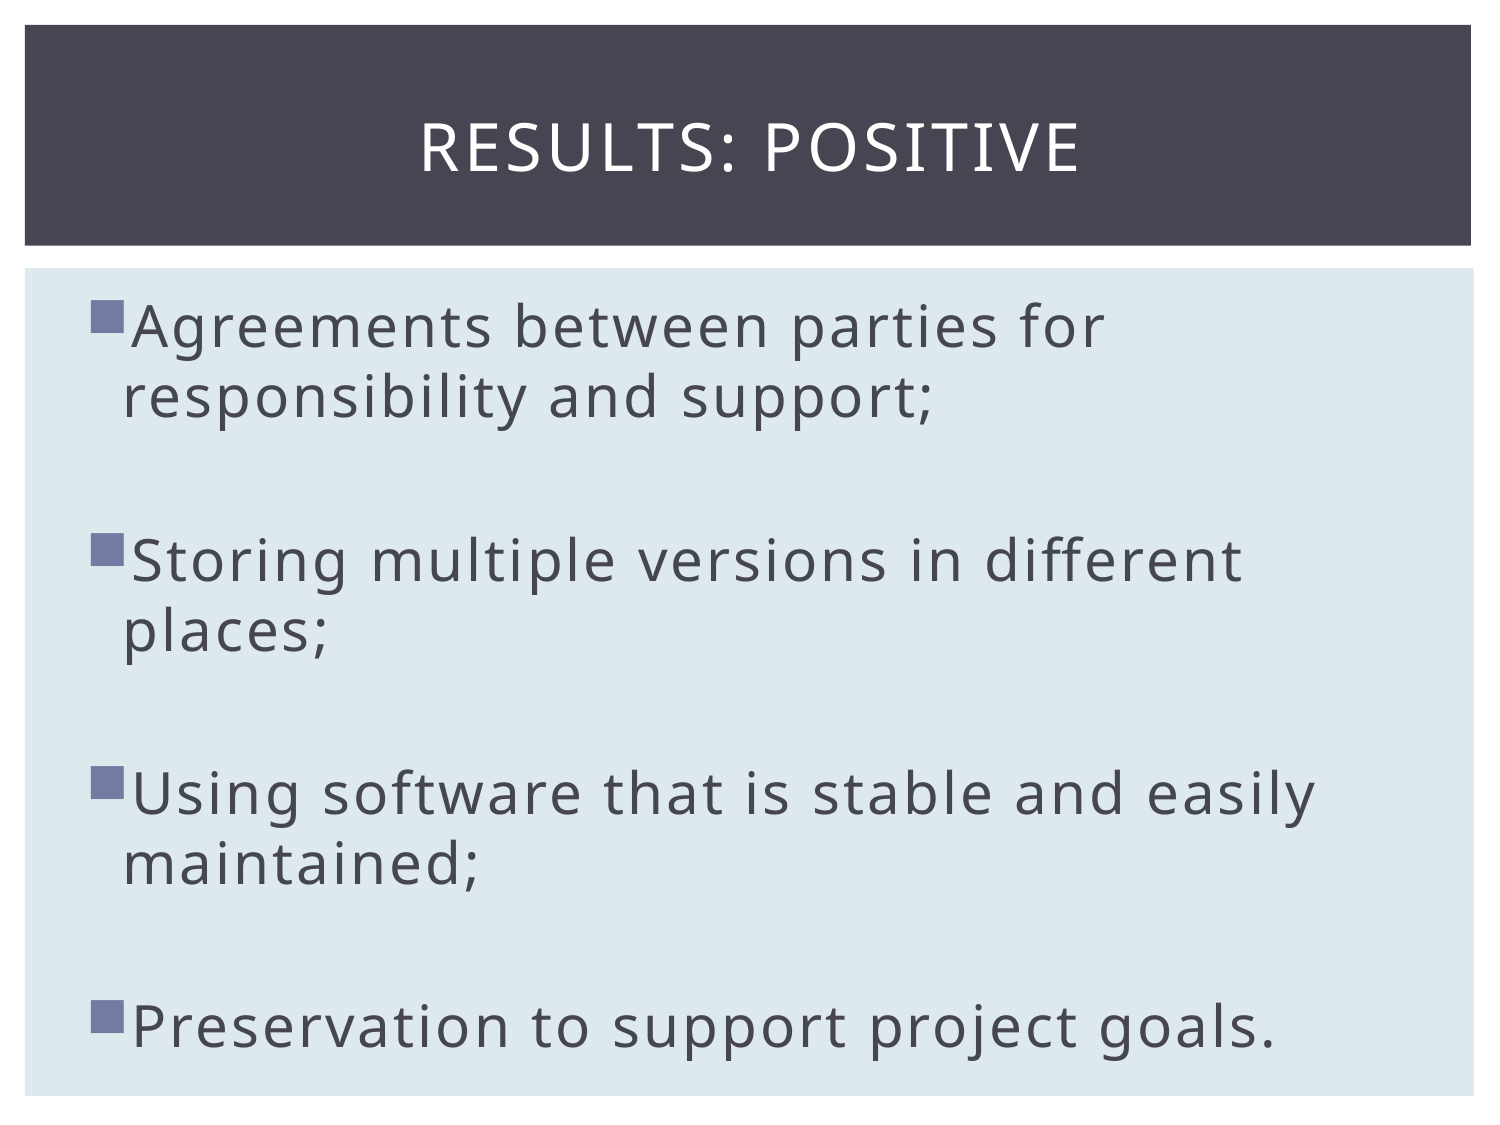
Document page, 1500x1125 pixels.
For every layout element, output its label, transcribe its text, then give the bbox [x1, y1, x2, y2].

list Agreements between parties for responsibility and support; Storing multiple versions in different places; Using software that is stable and easily maintained; Preservation to support project goals. [62, 281, 1442, 1071]
title Results: positive [62, 58, 1438, 232]
